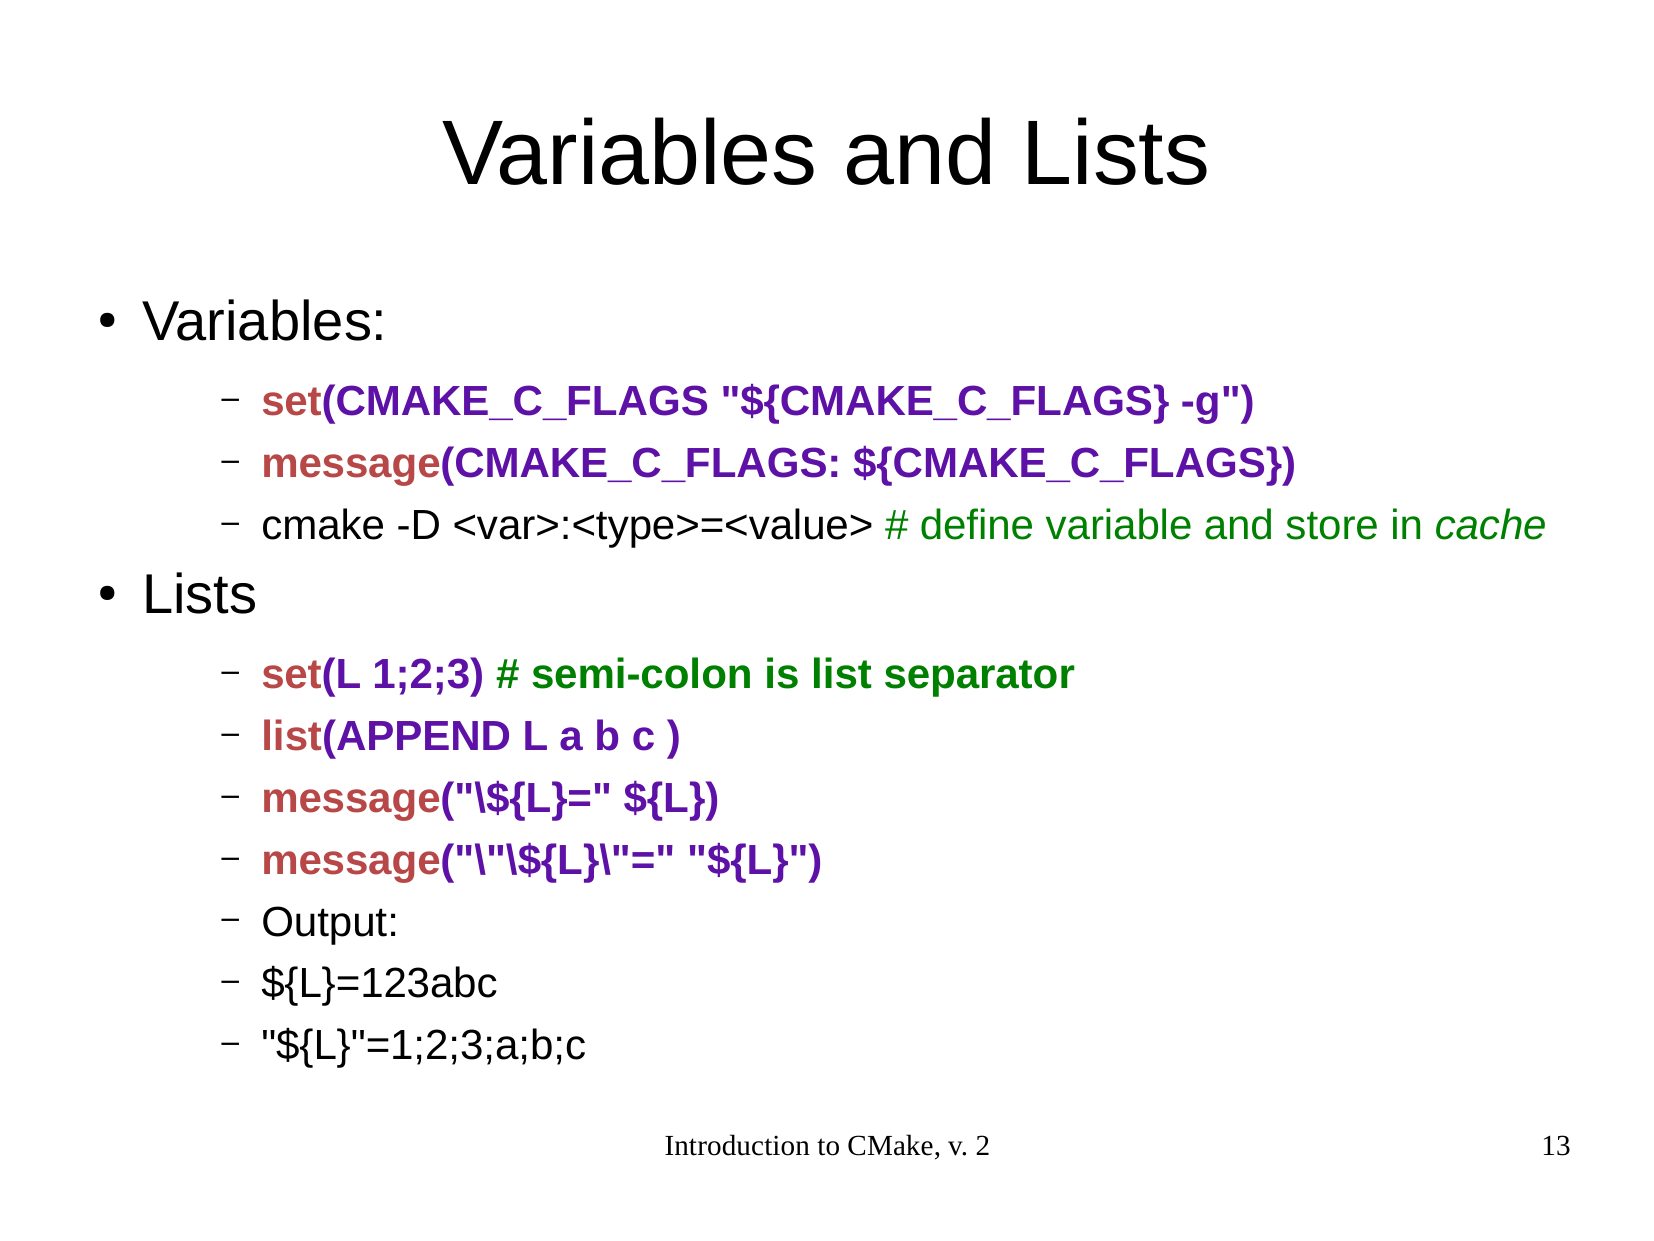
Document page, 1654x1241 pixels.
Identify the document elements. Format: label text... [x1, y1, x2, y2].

list Variables: set(CMAKE_C_FLAGS "${CMAKE_C_FLAGS} -g") message(CMAKE_C_FLAGS: ${CMAKE_C_FLAGS}) cmake -D <var>:<type>=<value> # define variable and store in cache Lists set(L 1;2;3) # semi-colon is list separator list(APPEND L a b c ) message("\${L}=" ${L}) message("\"\${L}\"=" "${L}") Output: ${L}=123abc "${L}"=1;2;3;a;b;c [82, 290, 1571, 1109]
title Variables and Lists [82, 49, 1571, 257]
